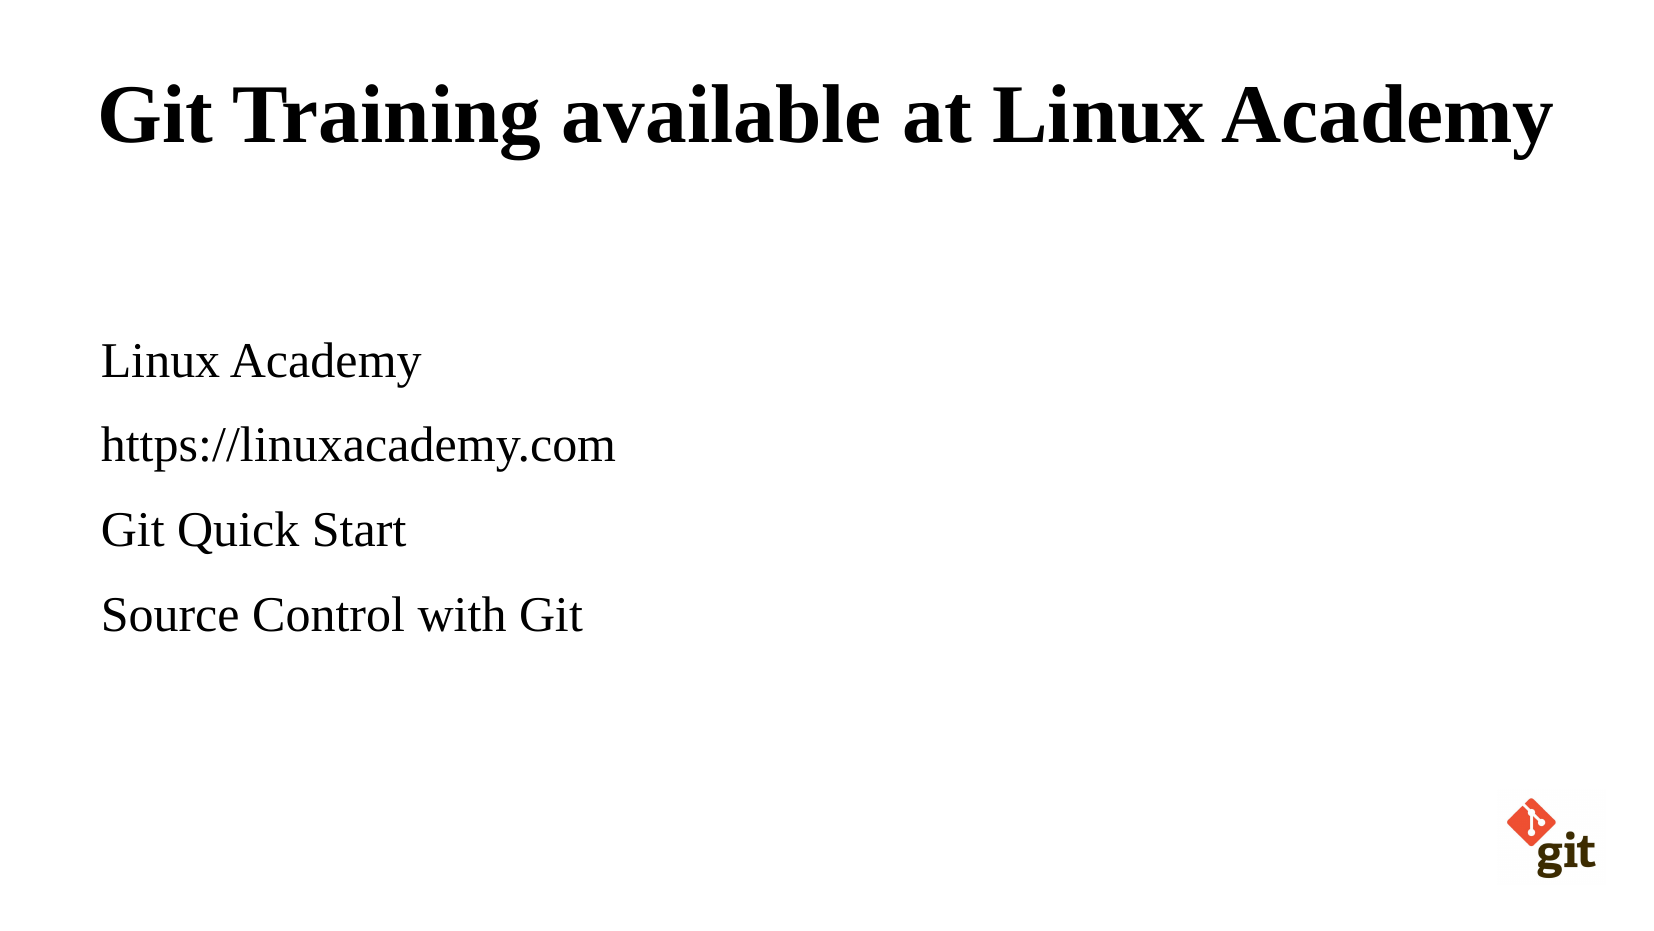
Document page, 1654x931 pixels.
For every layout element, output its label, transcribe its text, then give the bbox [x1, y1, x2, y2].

list Linux Academy https://linuxacademy.com Git Quick Start Source Control with Git [30, 217, 1606, 758]
picture [1497, 789, 1606, 886]
title Git Training available at Linux Academy [82, 22, 1571, 208]
